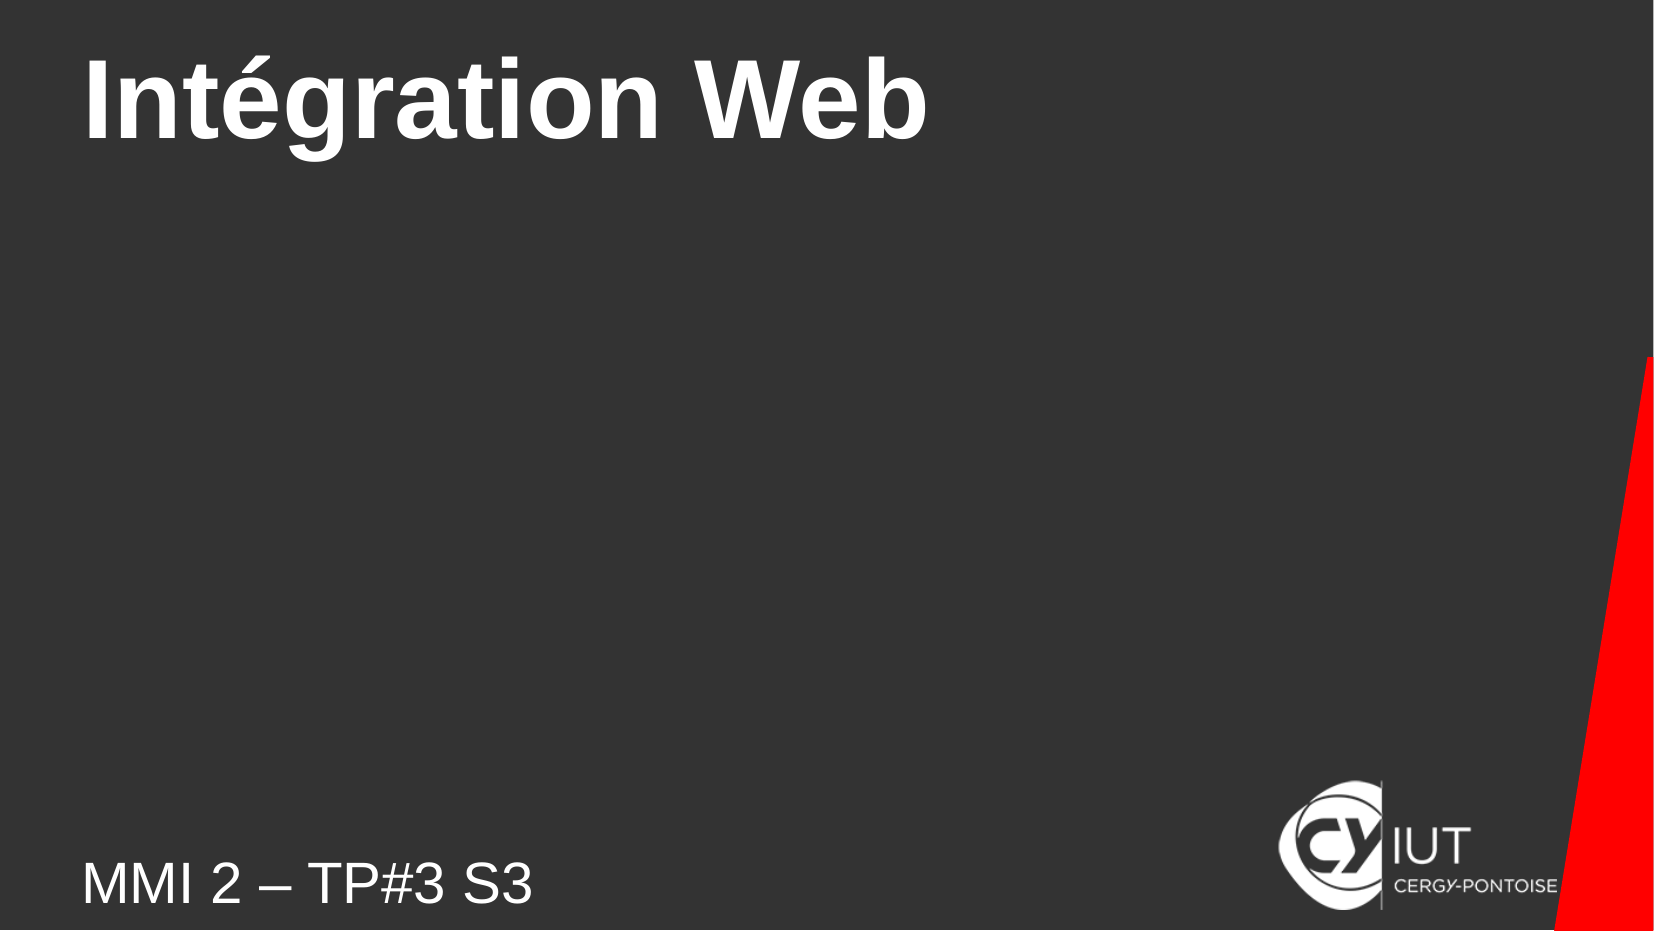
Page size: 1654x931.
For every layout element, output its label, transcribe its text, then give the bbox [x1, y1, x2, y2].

text_box [1554, 356, 1654, 931]
picture [1275, 779, 1557, 910]
title MMI 2 – TP#3 S3 [81, 805, 1134, 931]
title Intégration Web [82, 36, 1571, 226]
